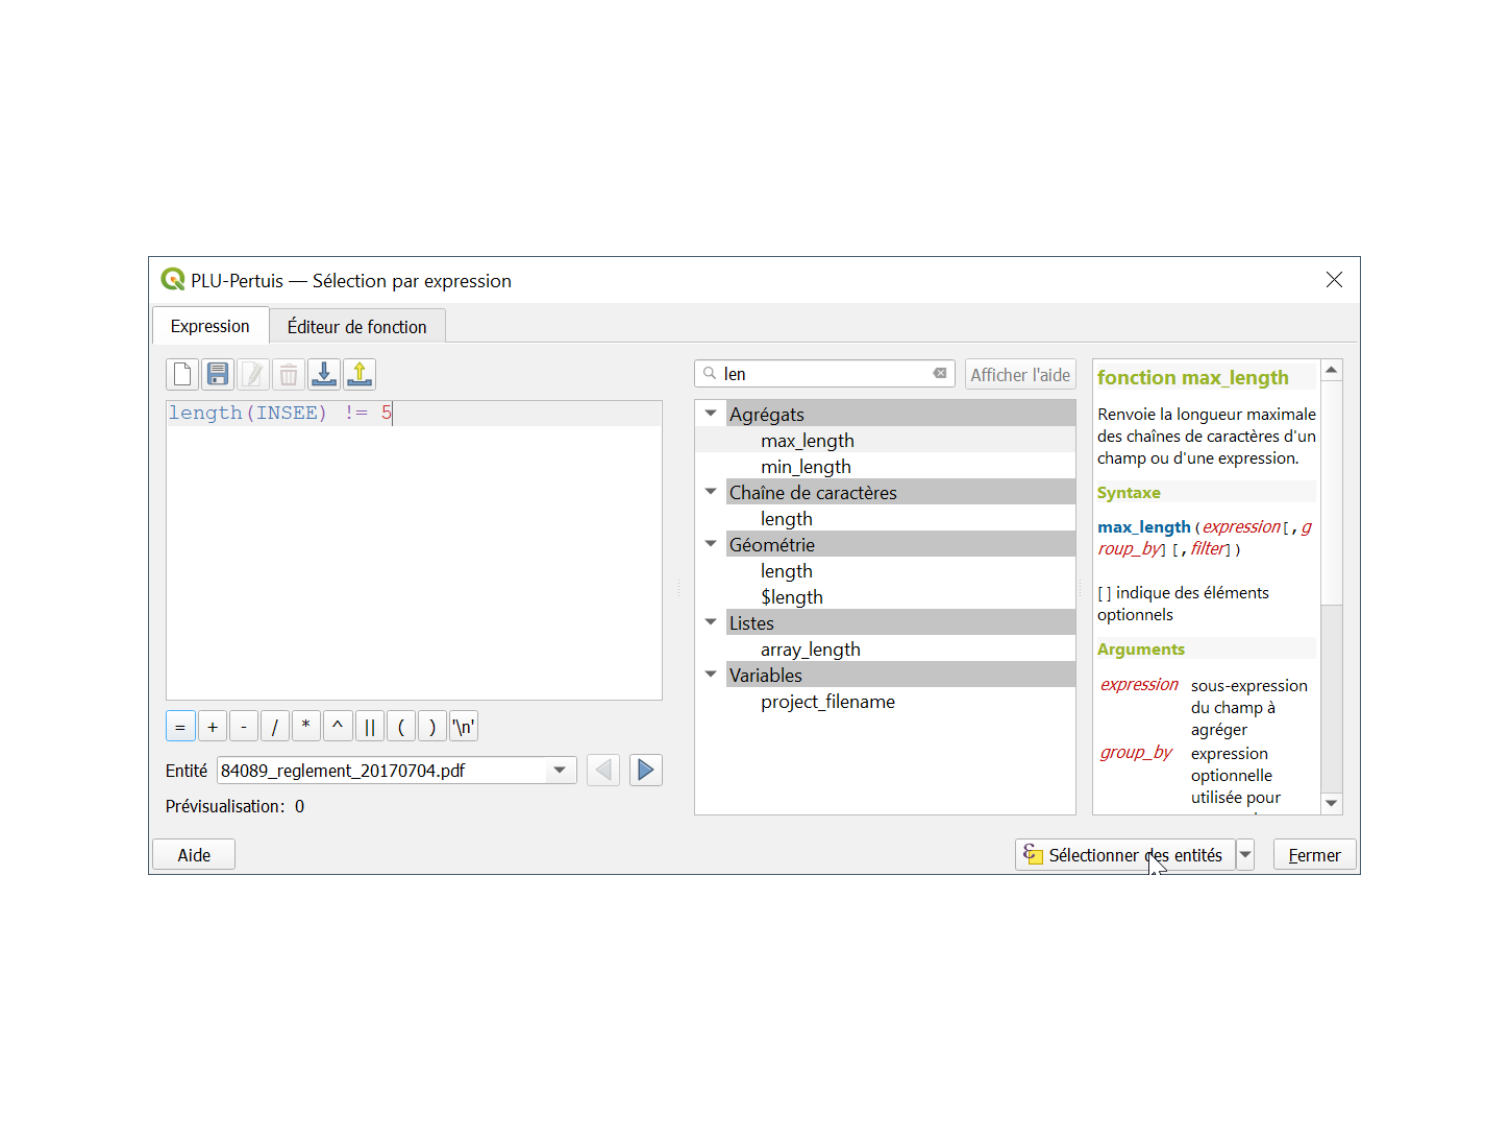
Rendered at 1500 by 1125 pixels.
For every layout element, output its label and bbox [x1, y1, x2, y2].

picture [148, 256, 1361, 875]
